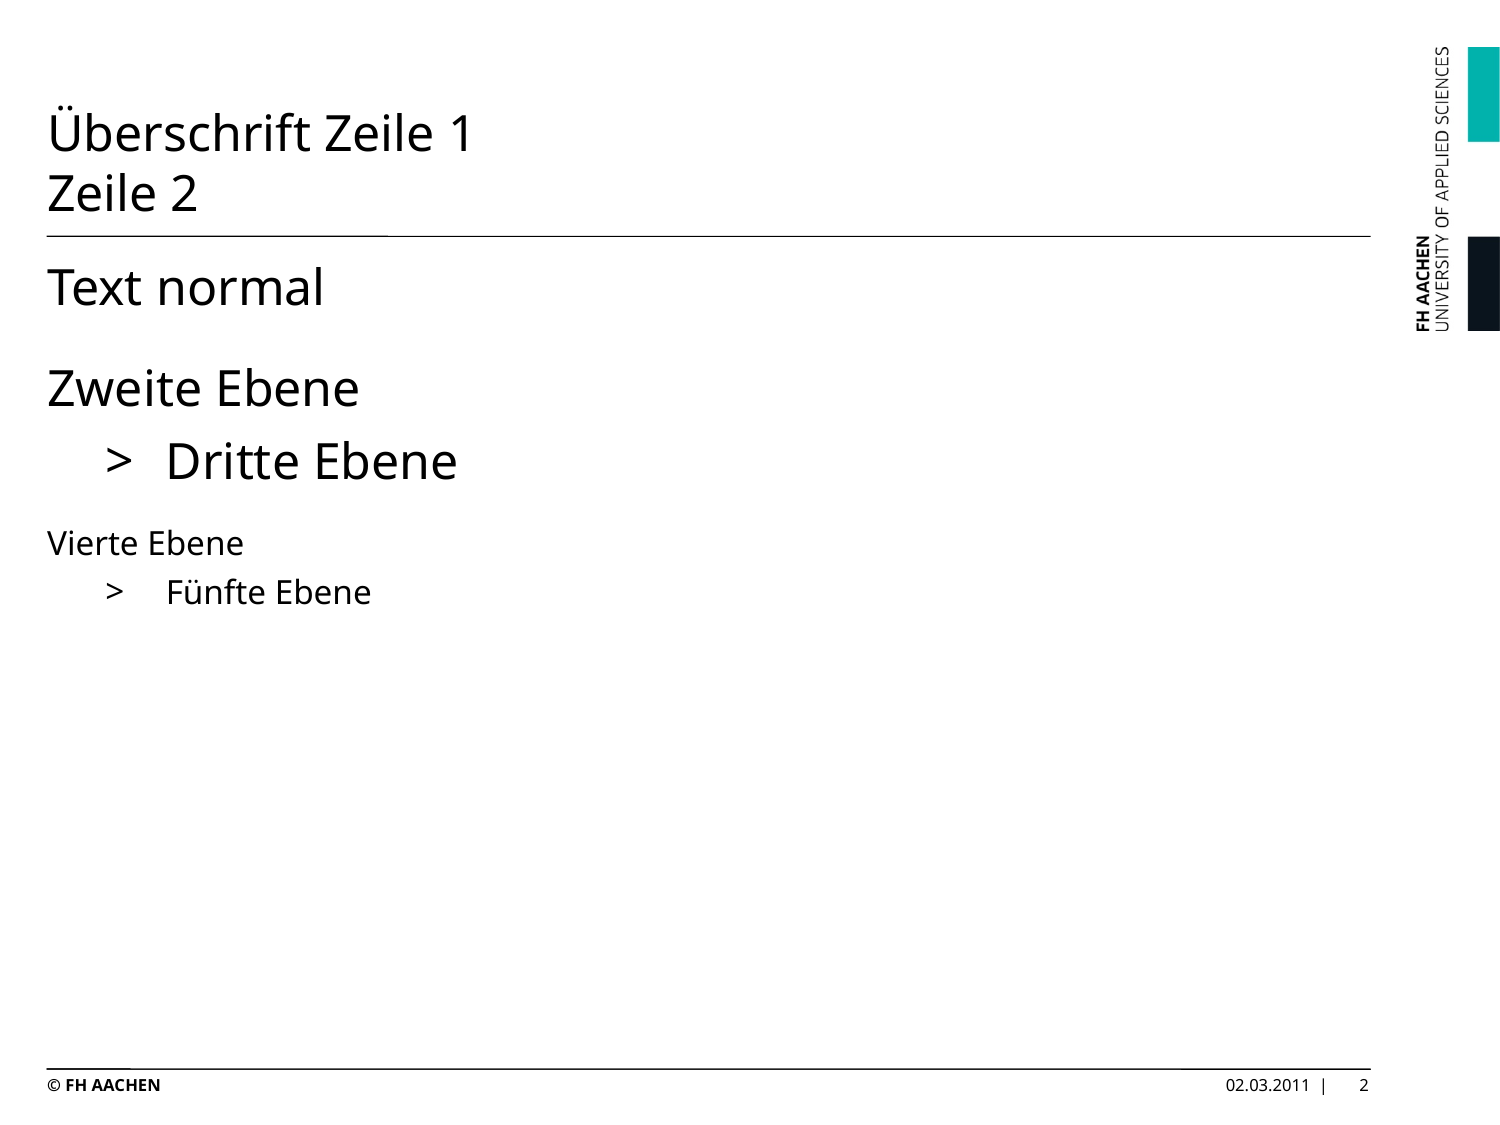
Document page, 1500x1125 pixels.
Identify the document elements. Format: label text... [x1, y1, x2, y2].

title Überschrift Zeile 1 Zeile 2 [47, 101, 1371, 221]
text_box 02.03.2011 | [1198, 1074, 1319, 1095]
text_box <number> [1319, 1074, 1369, 1095]
list Text normal Zweite Ebene Dritte Ebene Vierte Ebene Fünfte Ebene [47, 255, 1371, 1047]
text_box © FH AACHEN [47, 1074, 988, 1095]
picture [1404, 47, 1500, 331]
